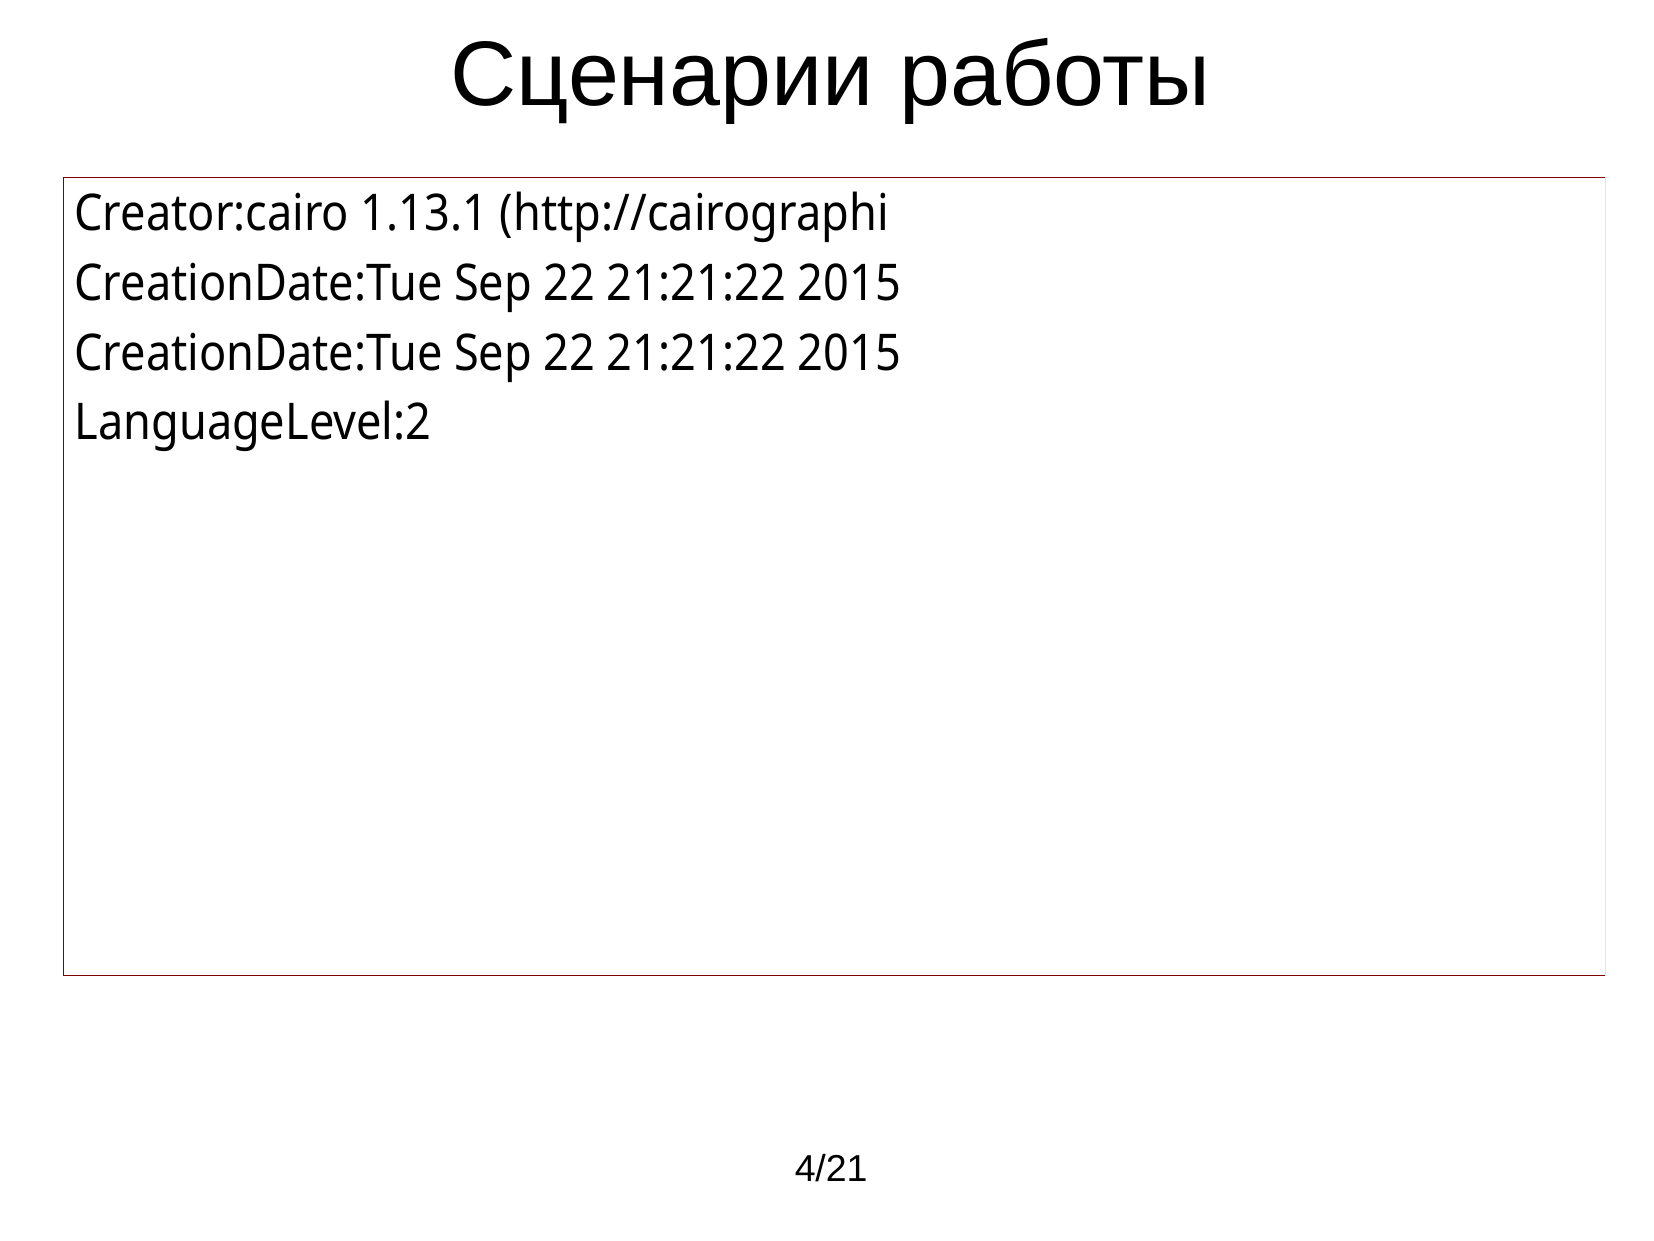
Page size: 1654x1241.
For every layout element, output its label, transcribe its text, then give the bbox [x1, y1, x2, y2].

text_box 4/21 [780, 1140, 916, 1197]
picture [60, 173, 1606, 976]
title Сценарии работы [86, 0, 1576, 163]
